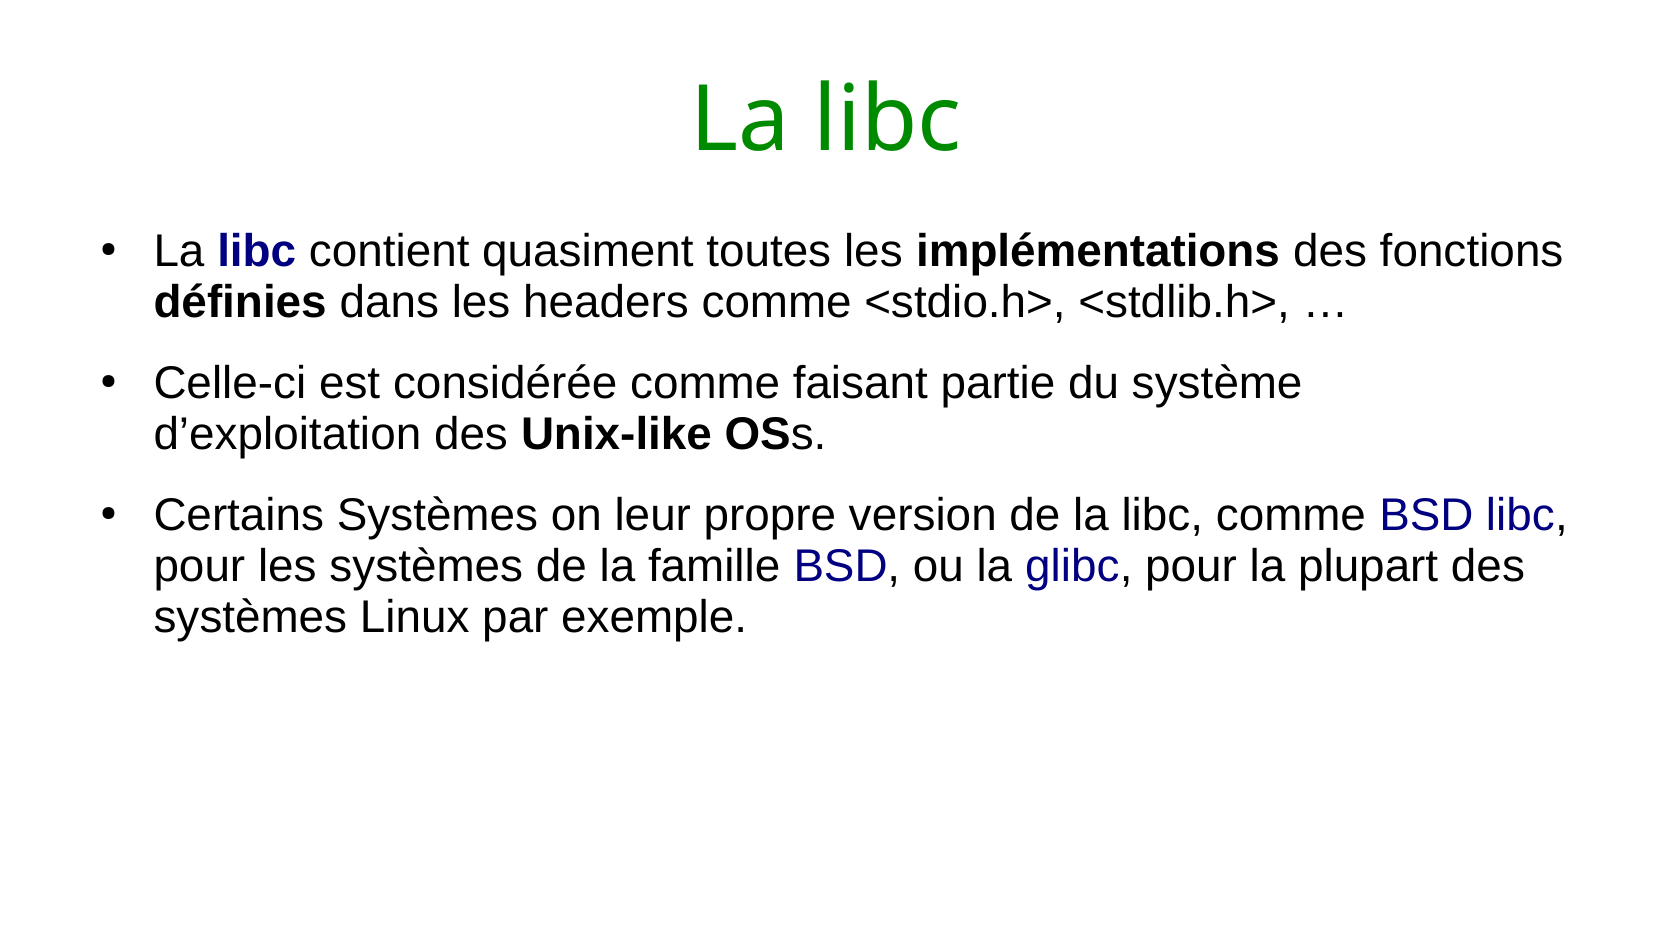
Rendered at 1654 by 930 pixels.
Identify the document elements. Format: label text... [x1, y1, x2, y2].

list La libc contient quasiment toutes les implémentations des fonctions définies dans les headers comme <stdio.h>, <stdlib.h>, … Celle-ci est considérée comme faisant partie du système d’exploitation des Unix-like OSs. Certains Systèmes on leur propre version de la libc, comme BSD libc, pour les systèmes de la famille BSD, ou la glibc, pour la plupart des systèmes Linux par exemple. [82, 224, 1571, 930]
title La libc [82, 37, 1571, 193]
